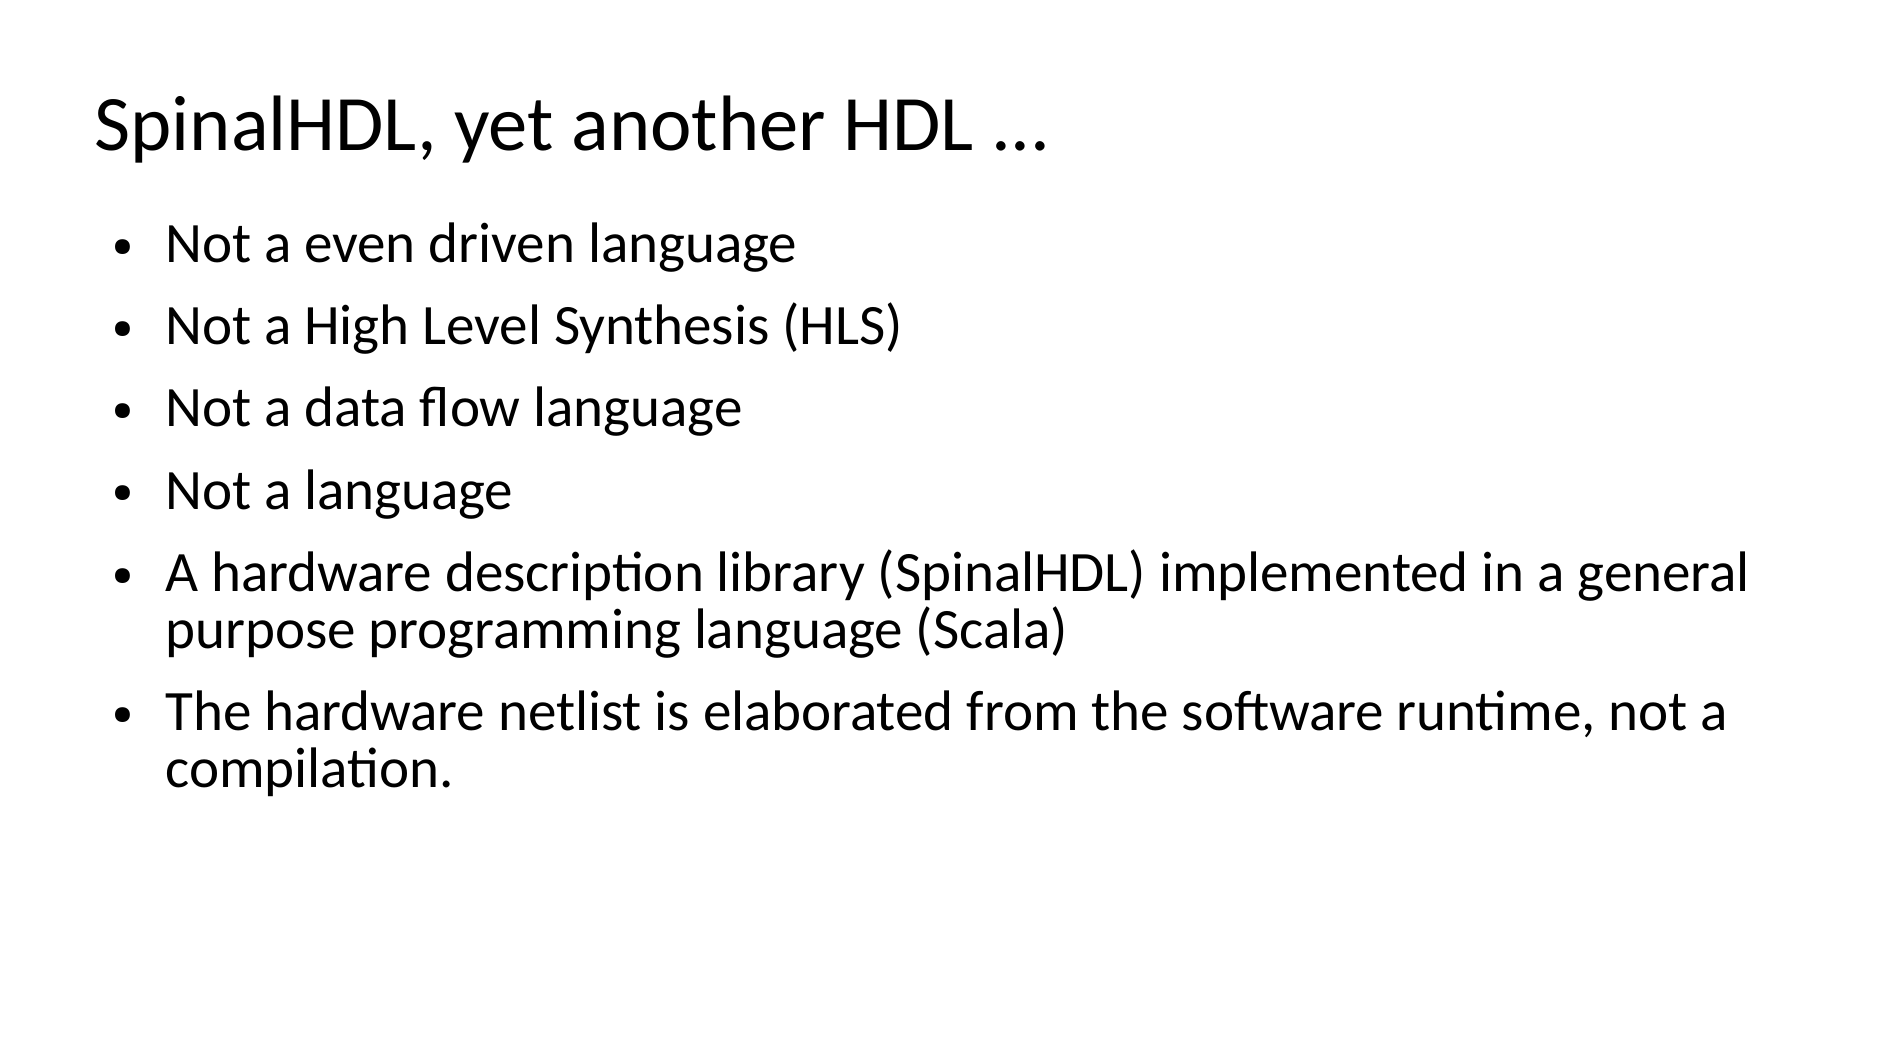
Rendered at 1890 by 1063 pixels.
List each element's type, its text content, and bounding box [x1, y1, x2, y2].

list Not a even driven language Not a High Level Synthesis (HLS) Not a data flow language Not a language A hardware description library (SpinalHDL) implemented in a general purpose programming language (Scala) The hardware netlist is elaborated from the software runtime, not a compilation. [94, 219, 1843, 1063]
title SpinalHDL, yet another HDL ... [94, 42, 1796, 219]
